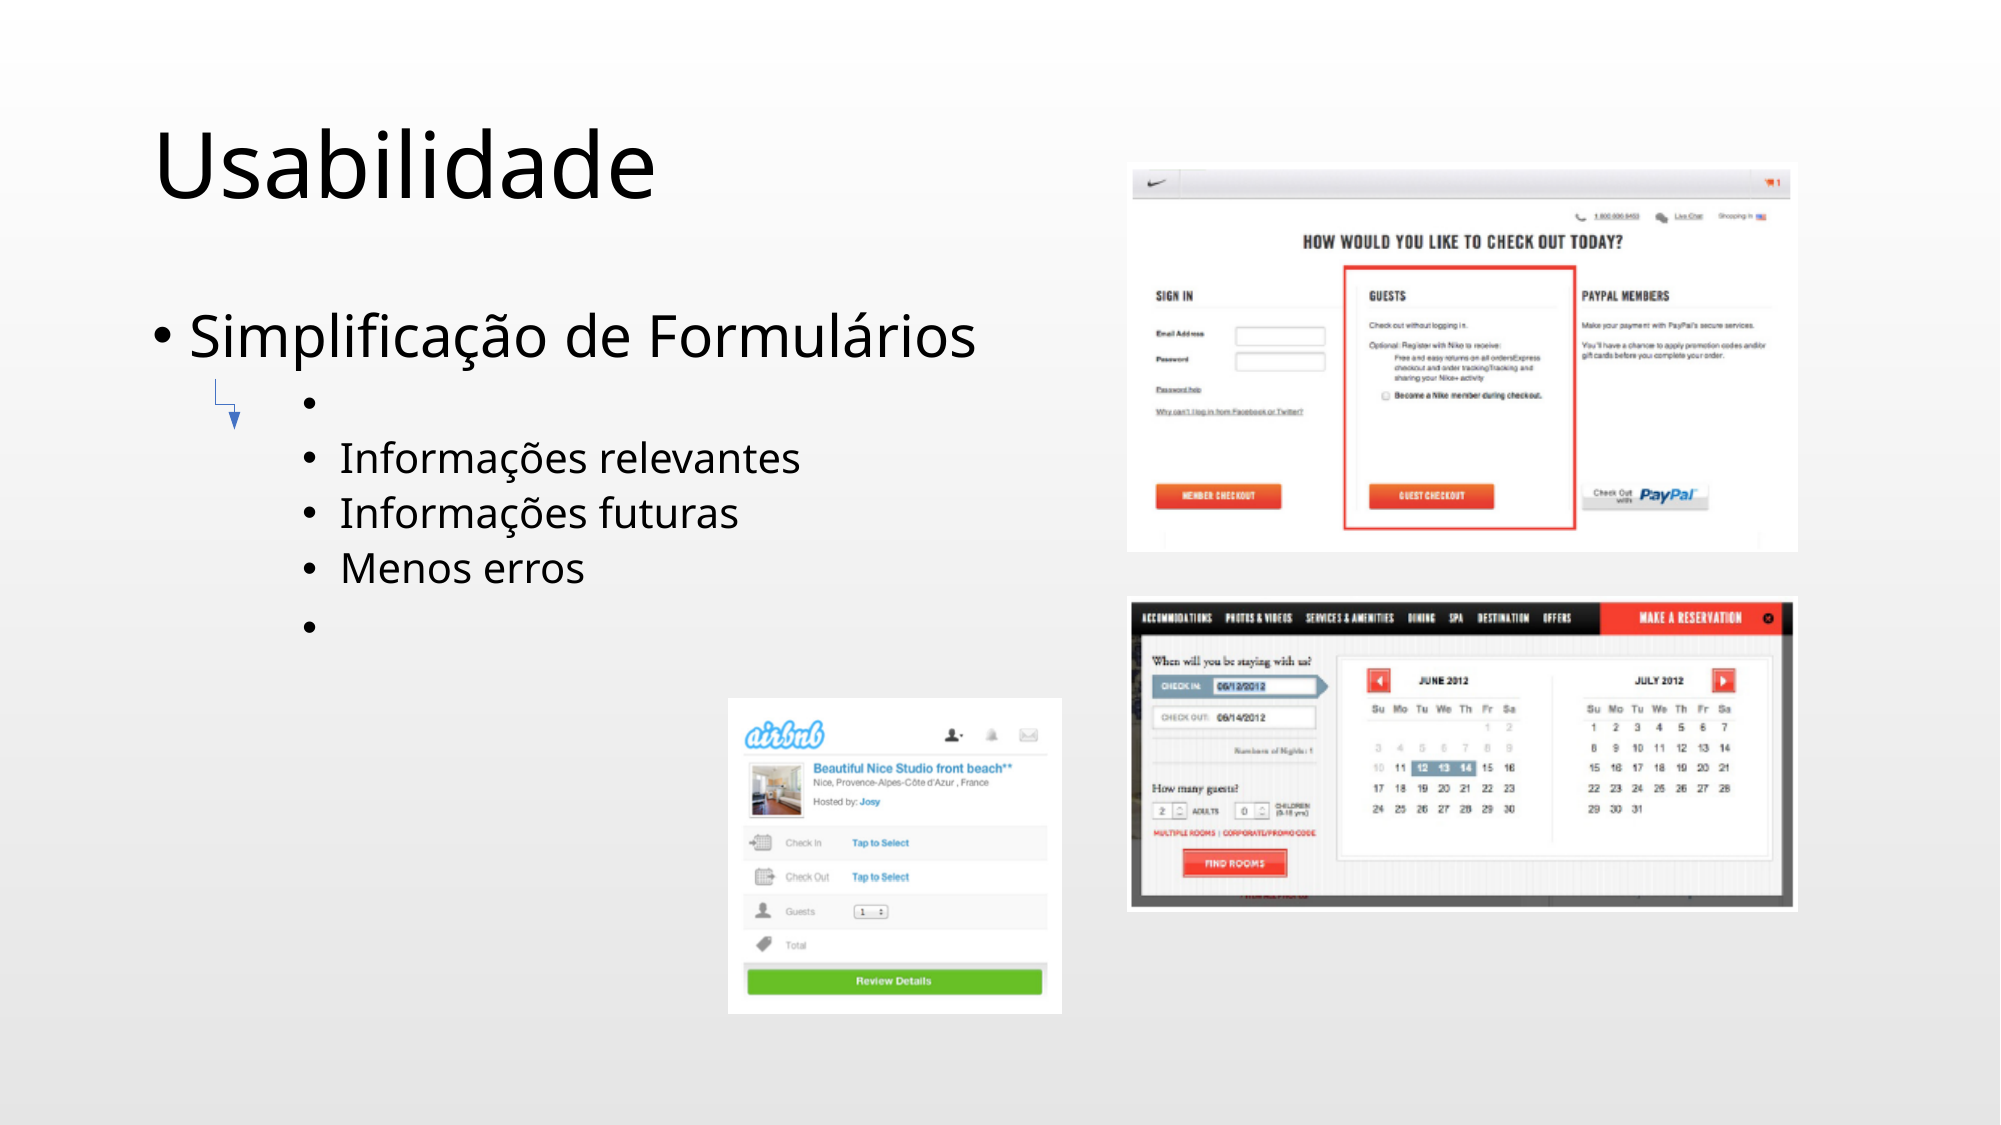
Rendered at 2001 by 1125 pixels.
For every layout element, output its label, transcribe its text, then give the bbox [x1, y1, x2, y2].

picture [1127, 162, 1798, 552]
picture [1127, 596, 1798, 912]
list Simplificação de Formulários Informações relevantes Informações futuras Menos erros [137, 299, 1863, 1014]
title Usabilidade [137, 59, 1863, 278]
picture [728, 698, 1062, 1014]
